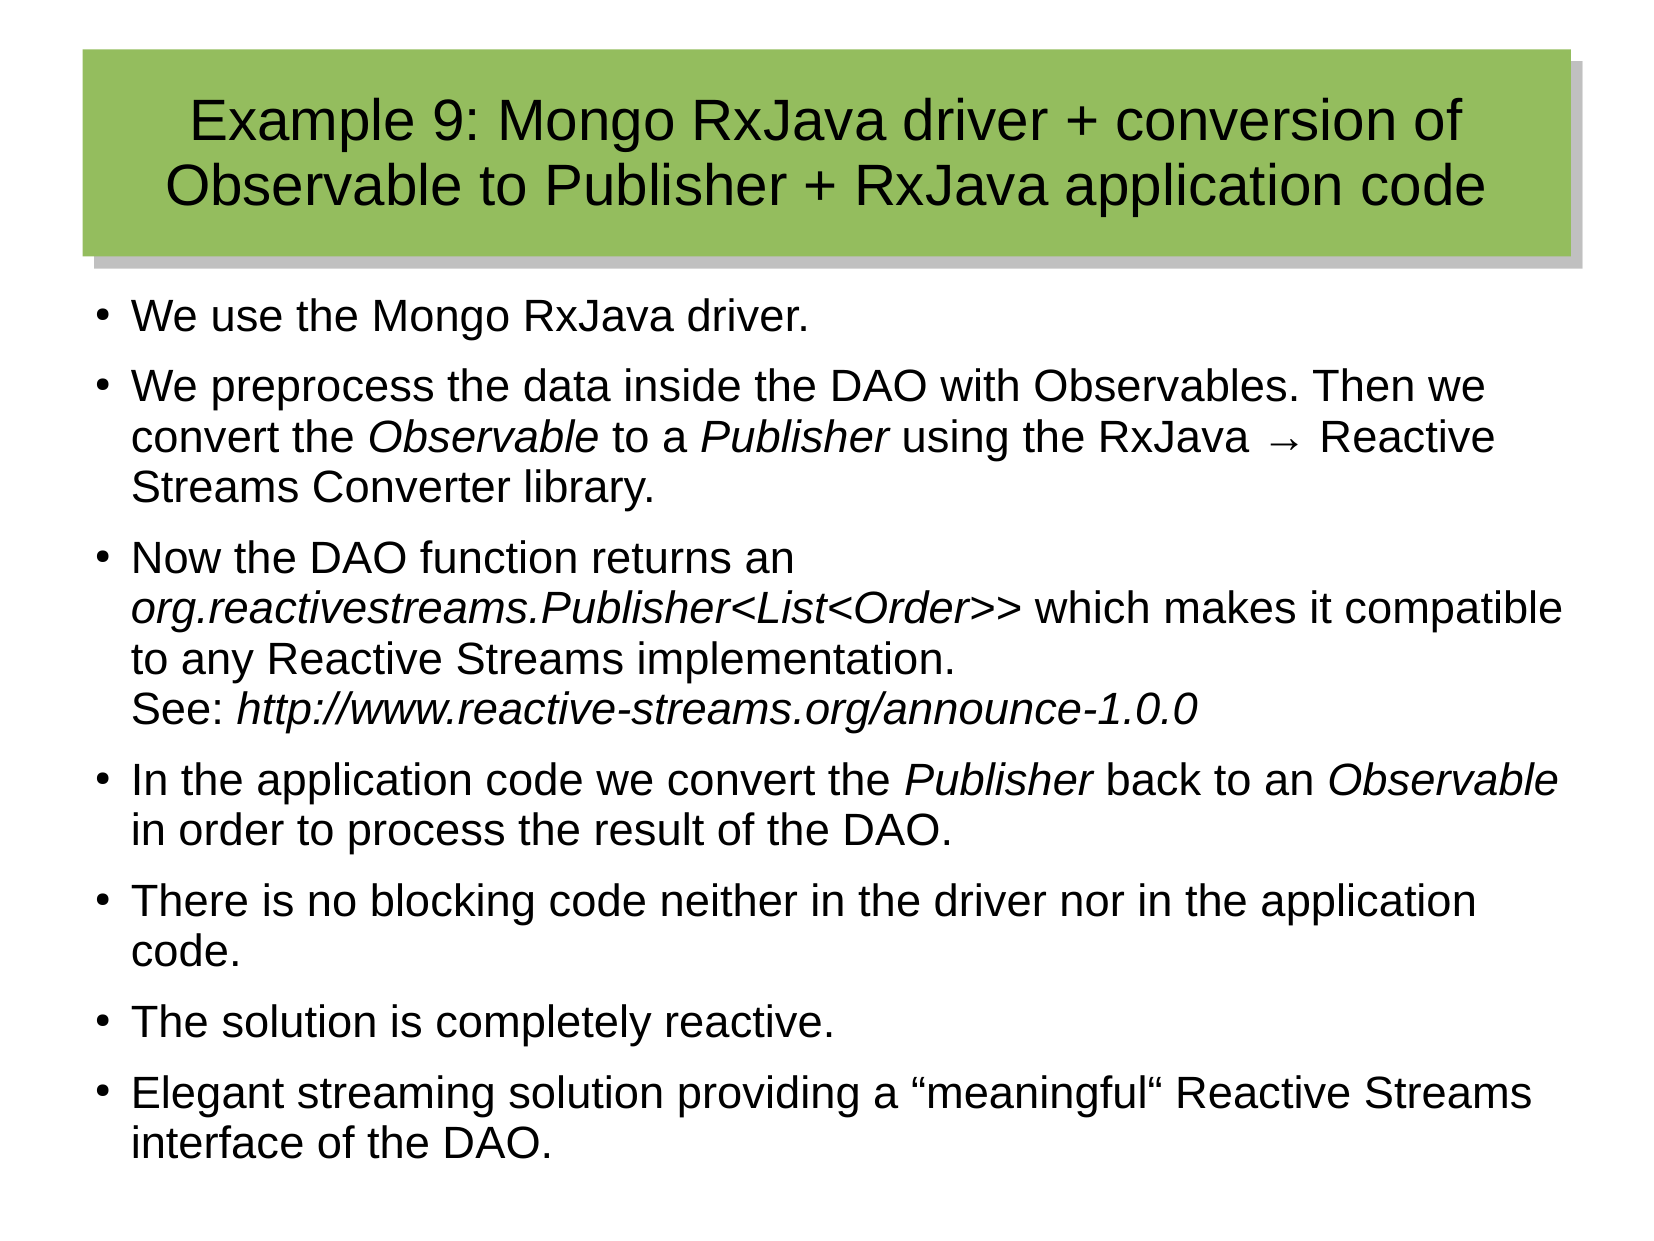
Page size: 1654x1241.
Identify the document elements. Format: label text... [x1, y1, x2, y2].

list We use the Mongo RxJava driver. We preprocess the data inside the DAO with Observables. Then we convert the Observable to a Publisher using the RxJava → Reactive Streams Converter library. Now the DAO function returns an org.reactivestreams.Publisher<List<Order>> which makes it compatible to any Reactive Streams implementation. See: http://www.reactive-streams.org/announce-1.0.0 In the application code we convert the Publisher back to an Observable in order to process the result of the DAO. There is no blocking code neither in the driver nor in the application code. The solution is completely reactive. Elegant streaming solution providing a “meaningful“ Reactive Streams interface of the DAO. [82, 290, 1571, 1170]
title Example 9: Mongo RxJava driver + conversion of Observable to Publisher + RxJava application code [82, 49, 1571, 257]
